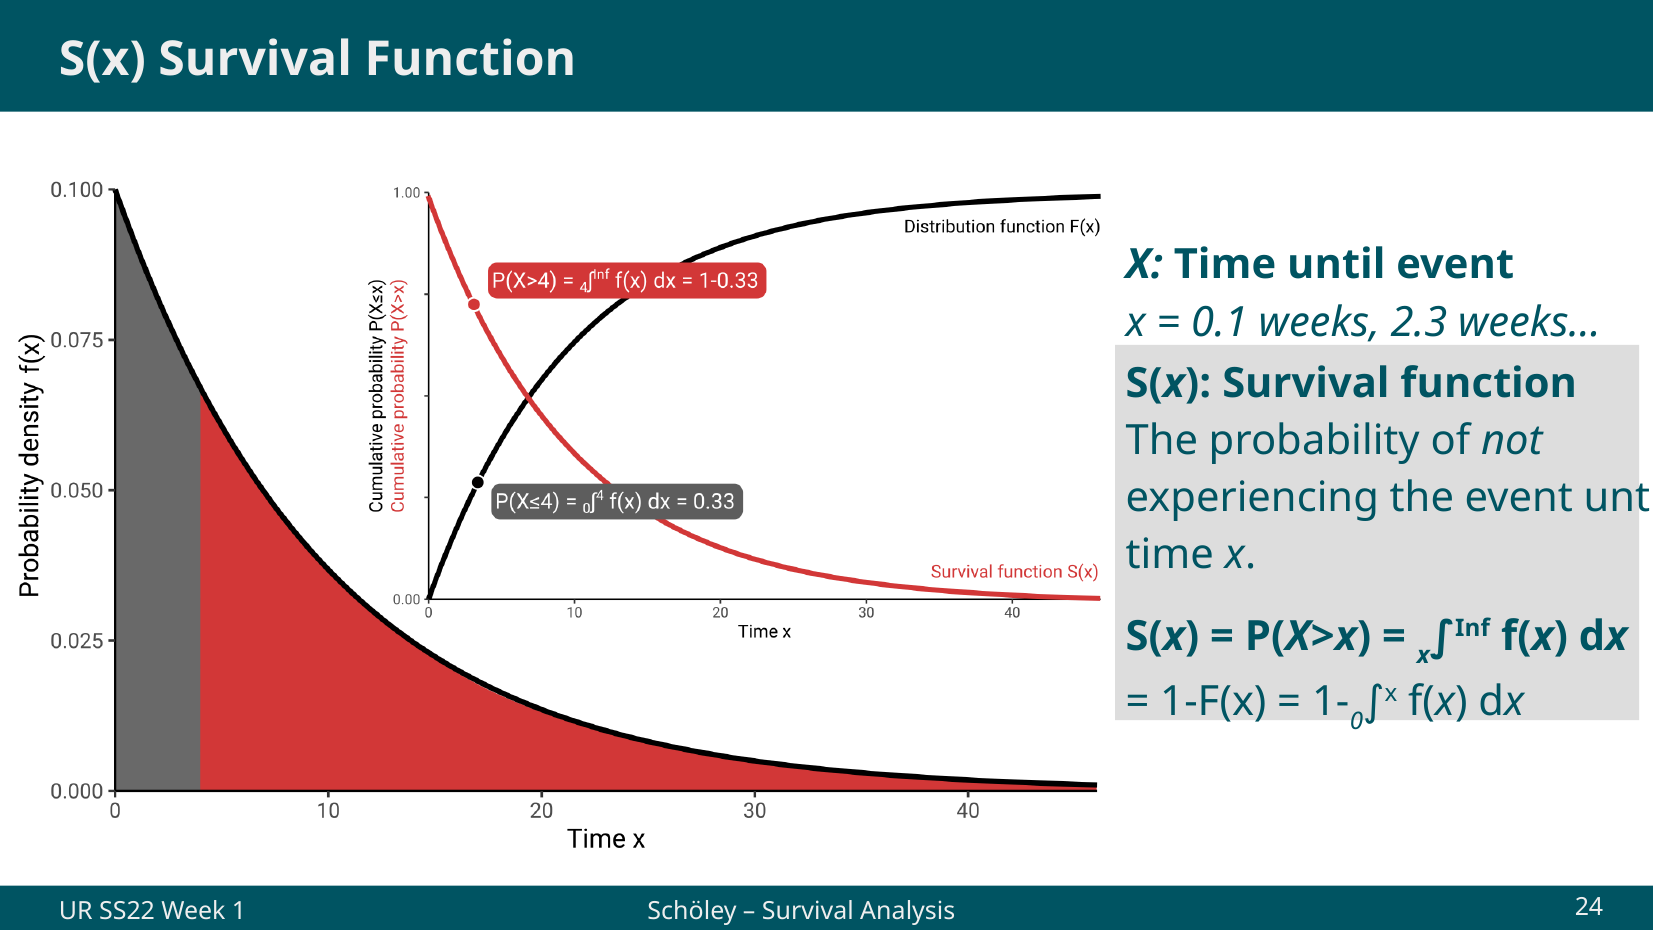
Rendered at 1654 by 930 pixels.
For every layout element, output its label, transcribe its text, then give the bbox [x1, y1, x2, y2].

picture [6, 176, 1110, 866]
text_box S(x): Survival function The probability of not experiencing the event until time x. [1110, 344, 1649, 556]
text_box S(x) = P(X>x) = x∫Inf f(x) dx = 1-F(x) = 1-0∫x f(x) dx [1110, 597, 1615, 730]
text_box [1115, 556, 1640, 721]
text_box X: Time until event x = 0.1 weeks, 2.3 weeks... [1110, 226, 1617, 340]
title S(x) Survival Function [58, 0, 1594, 117]
